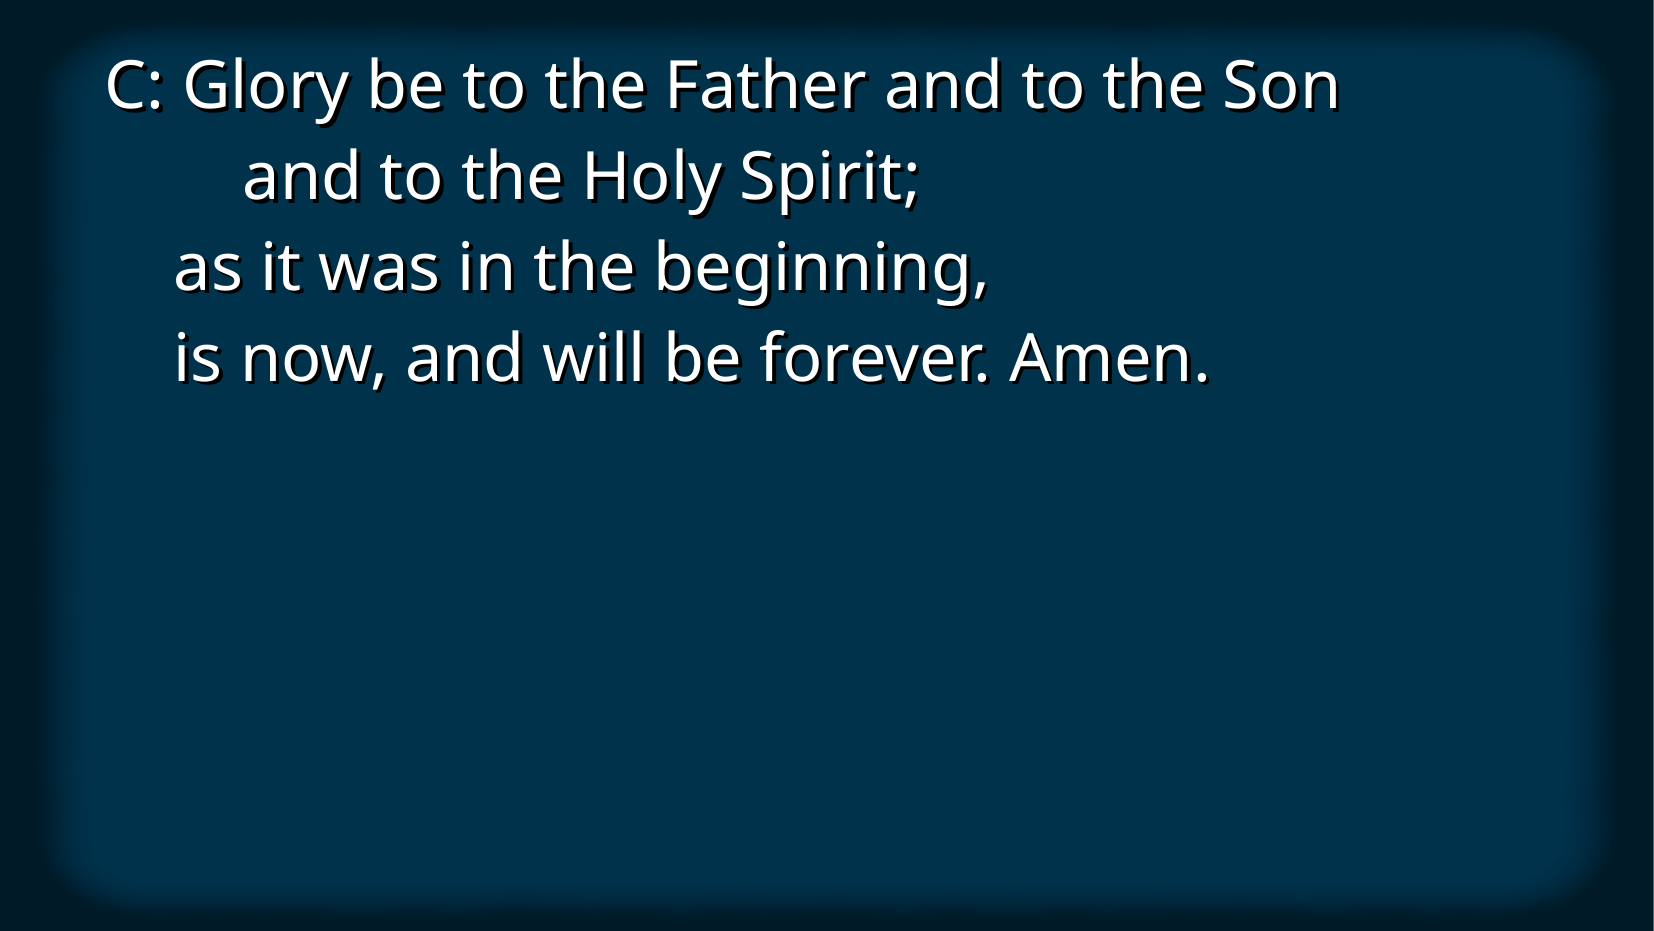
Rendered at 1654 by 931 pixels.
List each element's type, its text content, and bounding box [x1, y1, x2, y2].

picture [0, 0, 1654, 931]
text_box C: Glory be to the Father and to the Son and to the Holy Spirit; as it was in the beginning, is now, and will be forever. Amen. [90, 30, 1561, 400]
